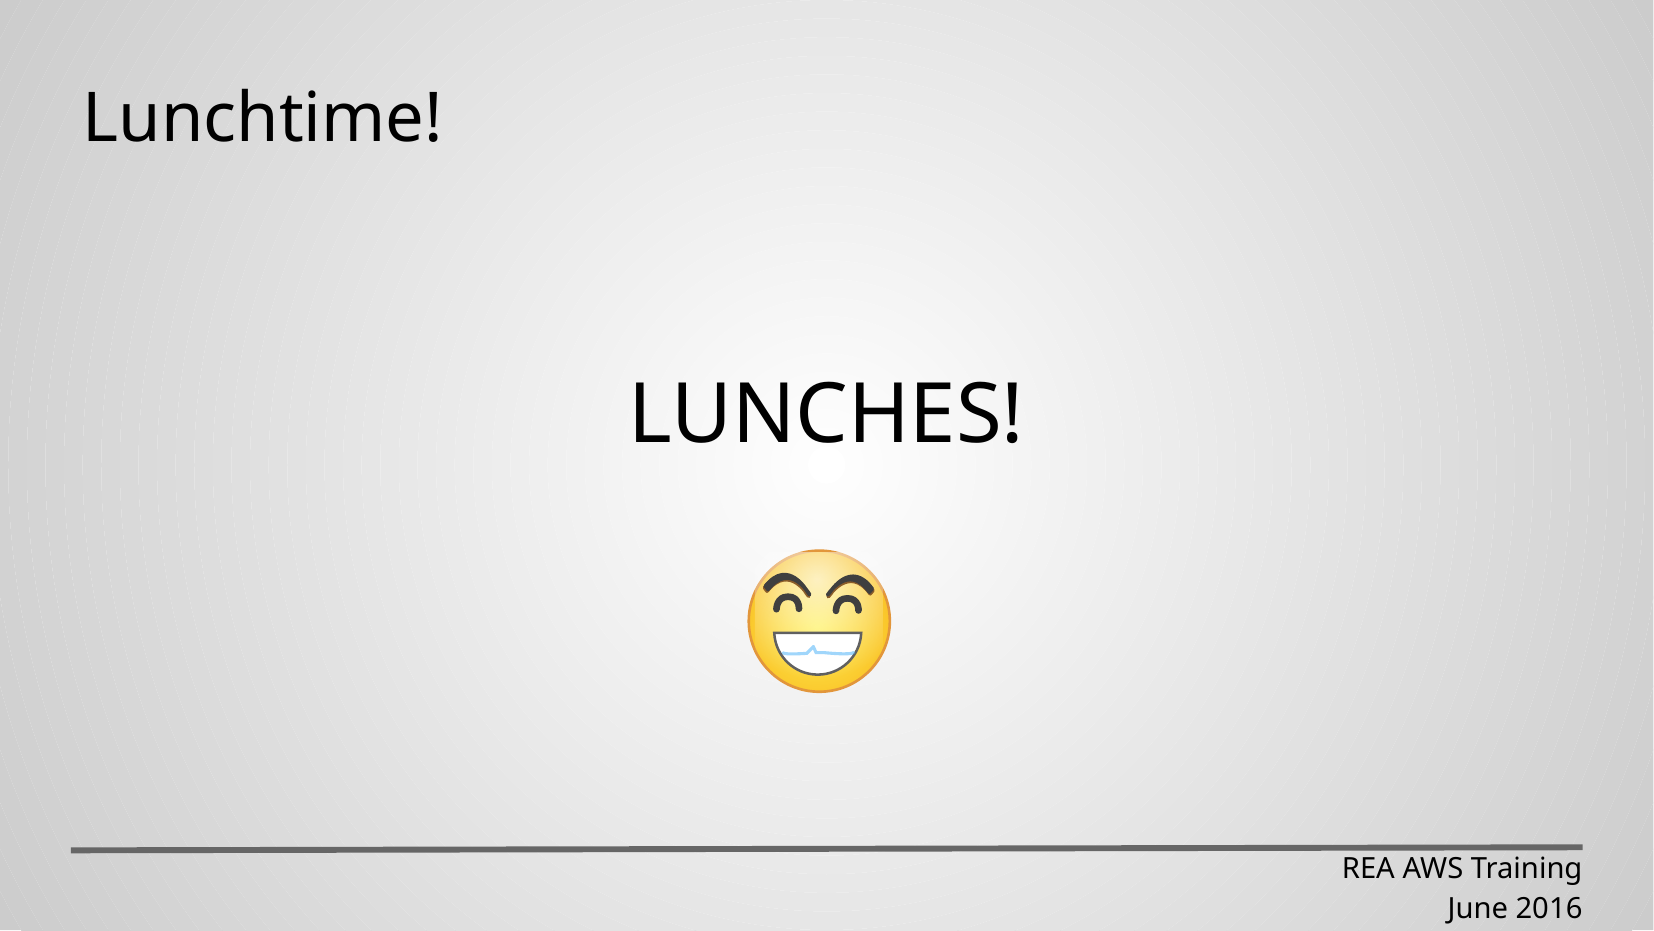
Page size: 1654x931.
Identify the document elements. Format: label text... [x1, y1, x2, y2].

picture [735, 537, 904, 706]
title Lunchtime! [82, 36, 1571, 193]
list LUNCHES! [82, 217, 1571, 827]
